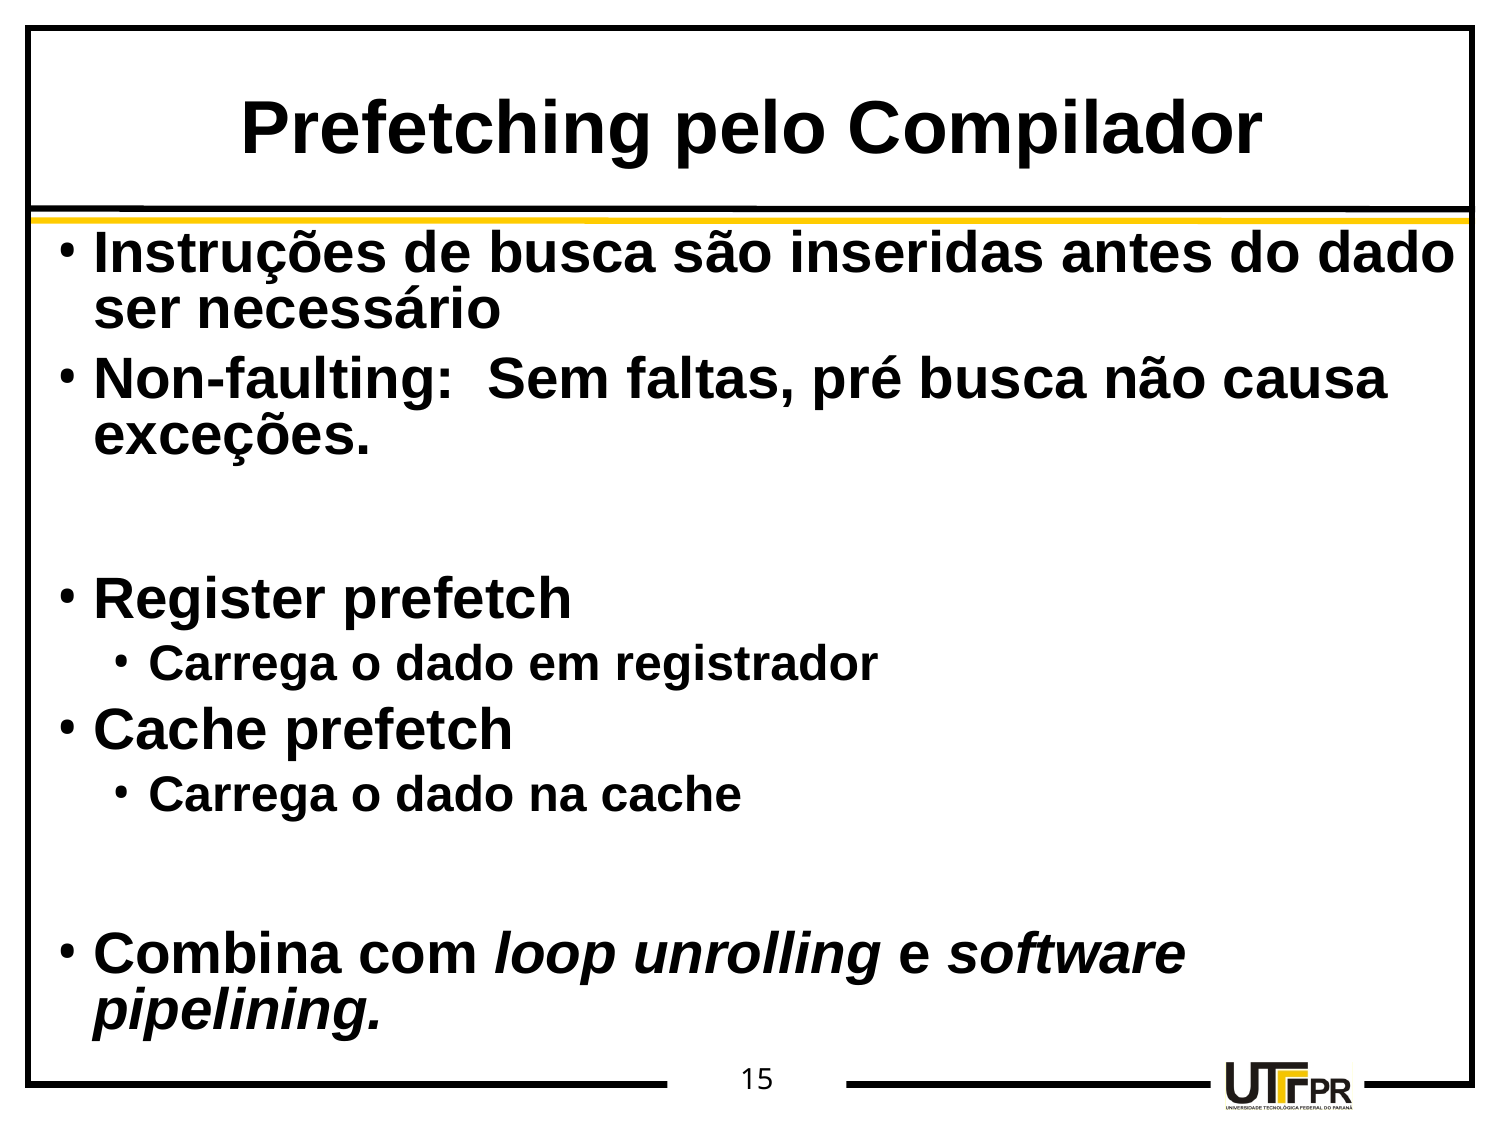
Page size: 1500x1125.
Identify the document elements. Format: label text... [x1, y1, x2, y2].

picture [1225, 1062, 1353, 1110]
title Prefetching pelo Compilador [29, 86, 1477, 181]
list Instruções de busca são inseridas antes do dado ser necessário Non-faulting: Sem faltas, pré busca não causa exceções. Register prefetch Carrega o dado em registrador Cache prefetch Carrega o dado na cache Combina com loop unrolling e software pipelining. [41, 220, 1477, 1059]
